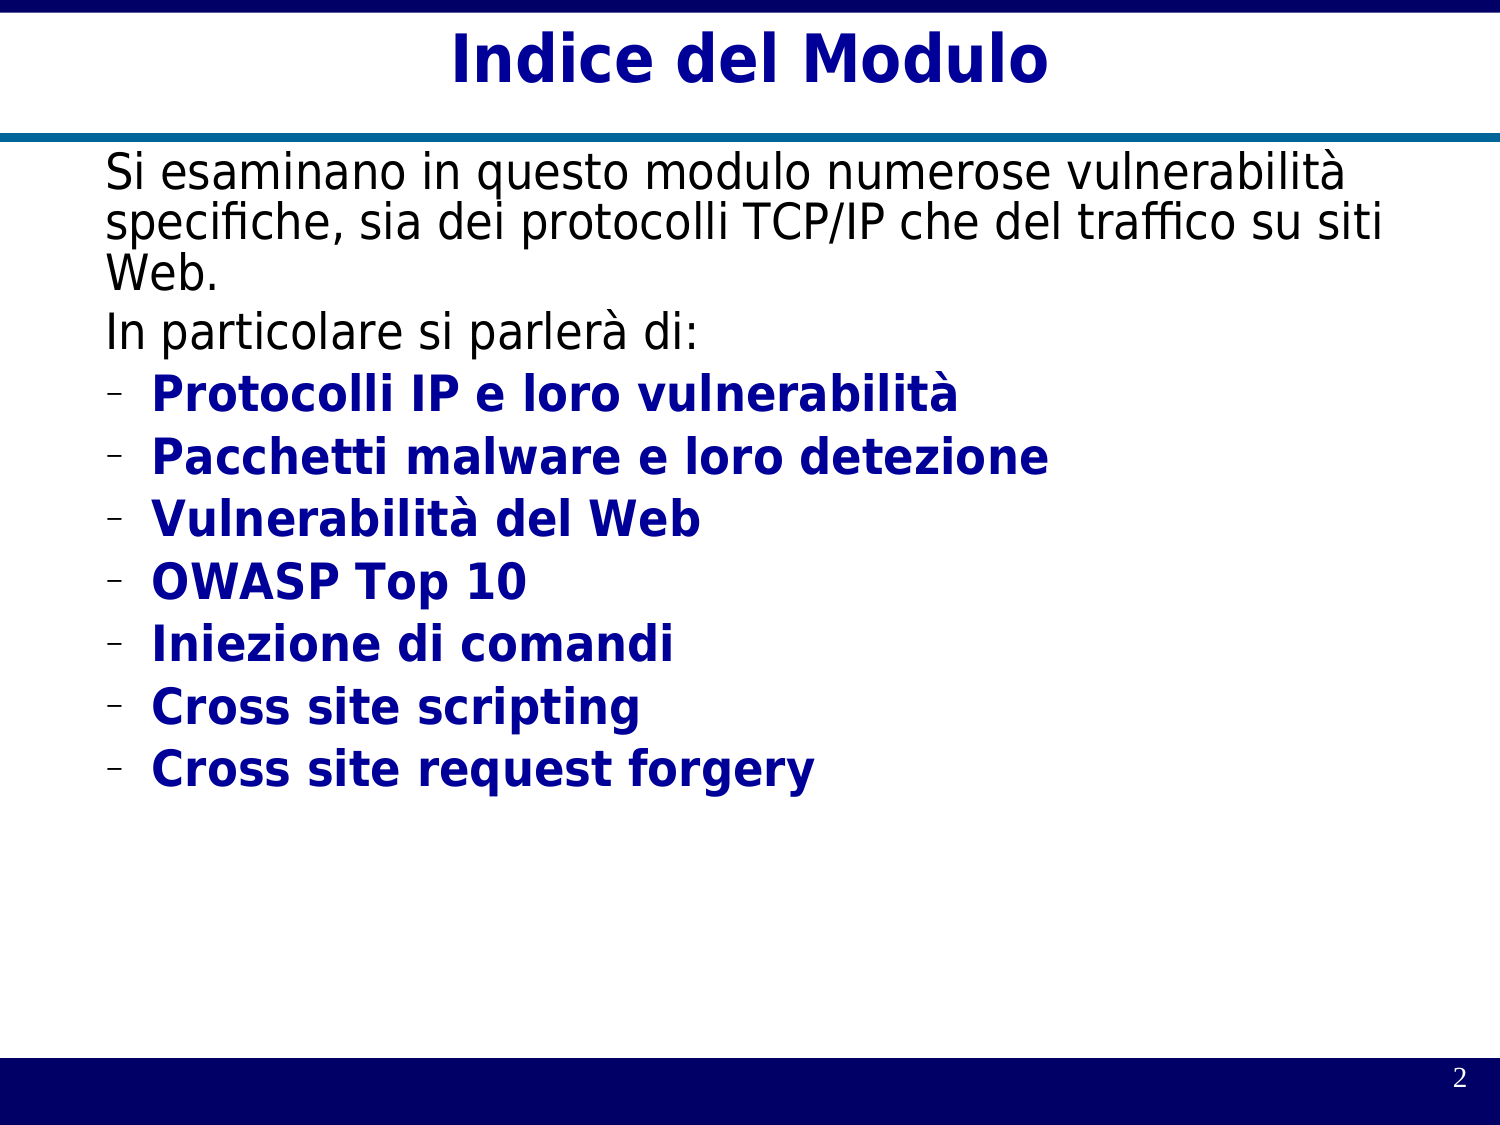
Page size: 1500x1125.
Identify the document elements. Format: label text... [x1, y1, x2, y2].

list Si esaminano in questo modulo numerose vulnerabilità specifiche, sia dei protocolli TCP/IP che del traffico su siti Web. In particolare si parlerà di: Protocolli IP e loro vulnerabilità Pacchetti malware e loro detezione Vulnerabilità del Web OWASP Top 10 Iniezione di comandi Cross site scripting Cross site request forgery [30, 149, 1471, 1021]
title Indice del Modulo [30, 0, 1471, 126]
